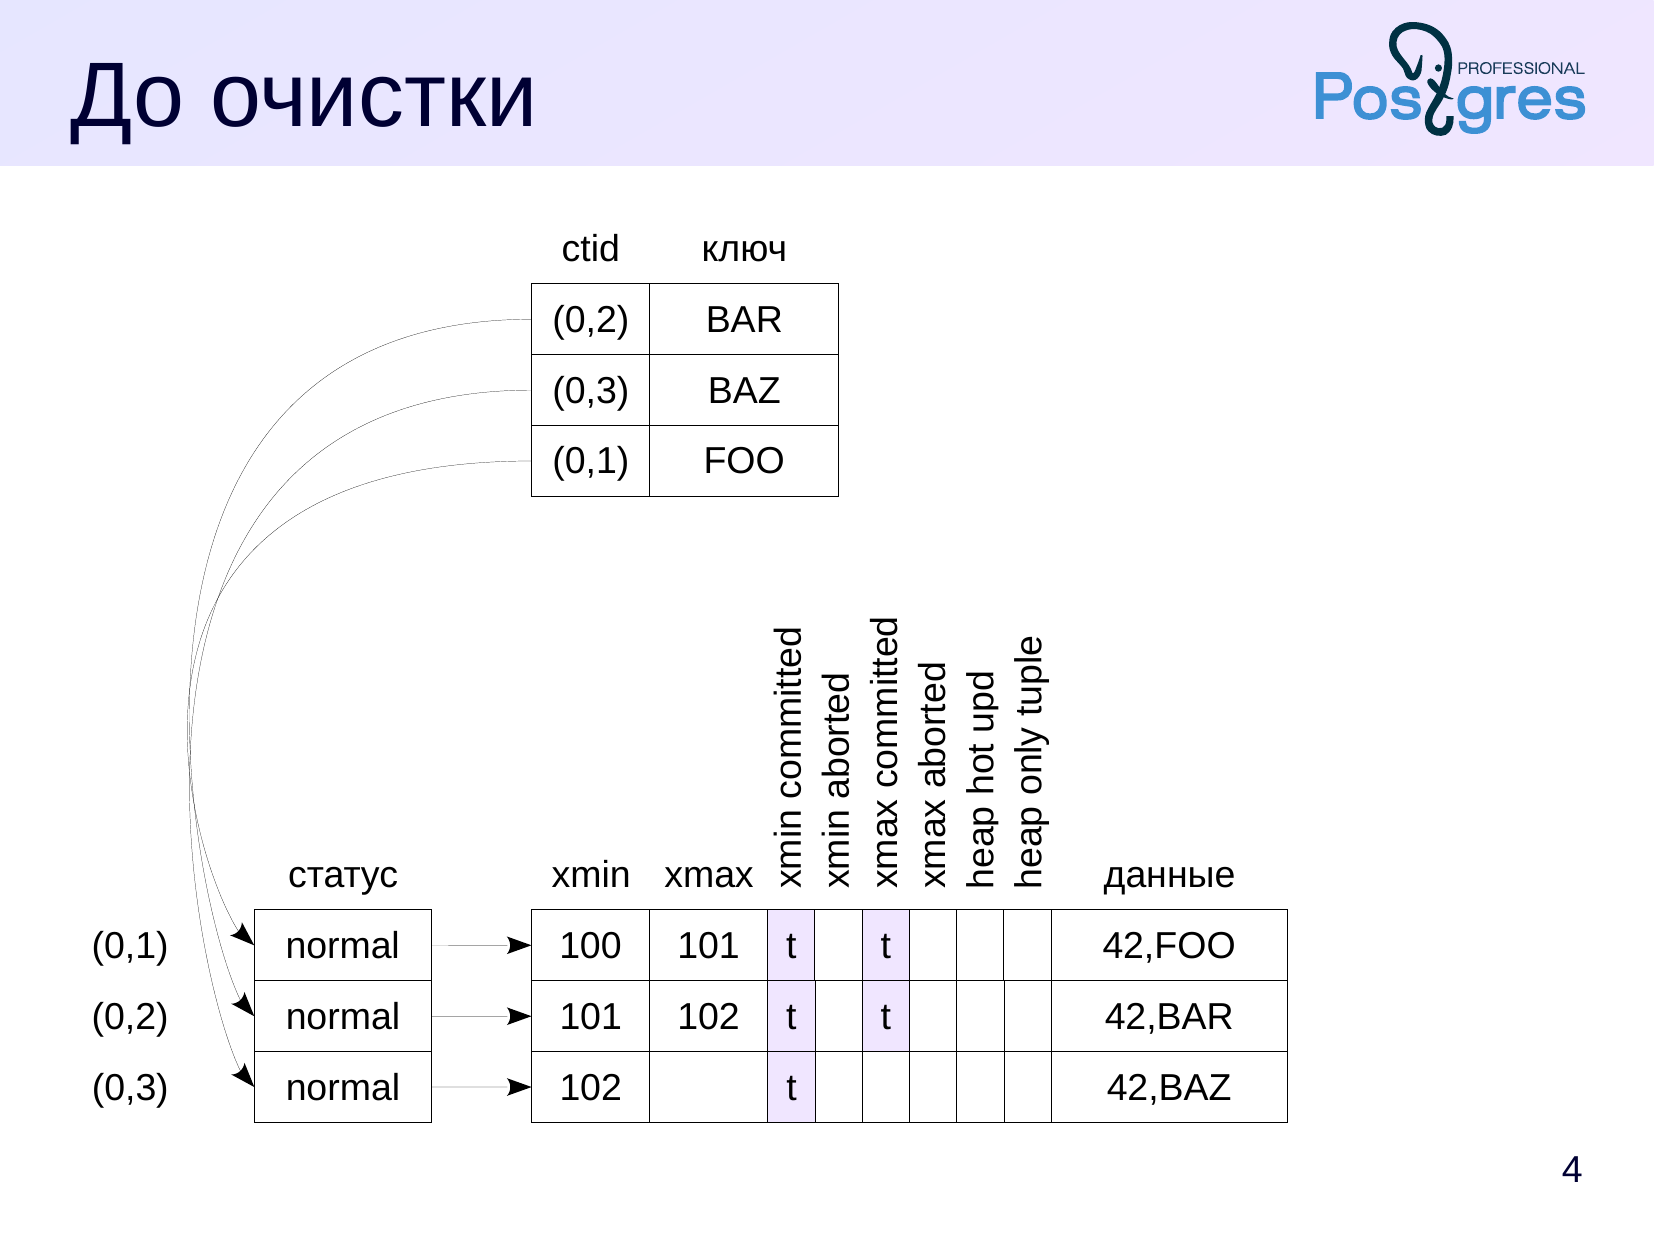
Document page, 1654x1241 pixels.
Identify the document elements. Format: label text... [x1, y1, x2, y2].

text_box 101 [649, 909, 768, 980]
text_box heap hot upd [951, 590, 998, 904]
text_box (0,3) [531, 354, 649, 425]
text_box t [863, 980, 909, 1051]
text_box (0,2) [531, 283, 649, 354]
text_box 100 [531, 909, 649, 980]
text_box (0,2) [71, 980, 190, 1051]
text_box t [863, 909, 909, 980]
text_box ключ [649, 212, 839, 283]
text_box xmin [532, 838, 650, 909]
text_box xmin aborted [812, 590, 855, 904]
text_box t [768, 1051, 815, 1123]
text_box BAR [649, 283, 839, 354]
text_box ctid [531, 212, 649, 283]
text_box t [768, 980, 815, 1051]
text_box FOO [649, 425, 839, 497]
text_box heap only tuple [998, 590, 1059, 904]
text_box normal [254, 909, 432, 980]
text_box статус [254, 839, 432, 909]
text_box normal [254, 980, 432, 1051]
text_box 102 [649, 980, 768, 1051]
text_box normal [254, 1051, 432, 1123]
text_box 42,BAZ [1052, 1051, 1288, 1123]
text_box (0,3) [71, 1051, 190, 1123]
text_box данные [1051, 838, 1288, 909]
title До очистки [70, 43, 1241, 147]
text_box 42,FOO [1052, 909, 1288, 980]
text_box 101 [531, 980, 649, 1051]
text_box [649, 1051, 768, 1123]
text_box [814, 909, 1052, 1123]
text_box (0,1) [71, 909, 190, 980]
text_box 42,BAR [1052, 980, 1288, 1051]
text_box xmax committed [855, 590, 902, 904]
text_box t [768, 909, 814, 980]
text_box (0,1) [531, 425, 649, 497]
text_box BAZ [649, 354, 839, 425]
text_box xmax [650, 838, 769, 909]
text_box xmax aborted [902, 590, 951, 904]
text_box 102 [531, 1051, 649, 1123]
text_box xmin committed [762, 590, 812, 904]
